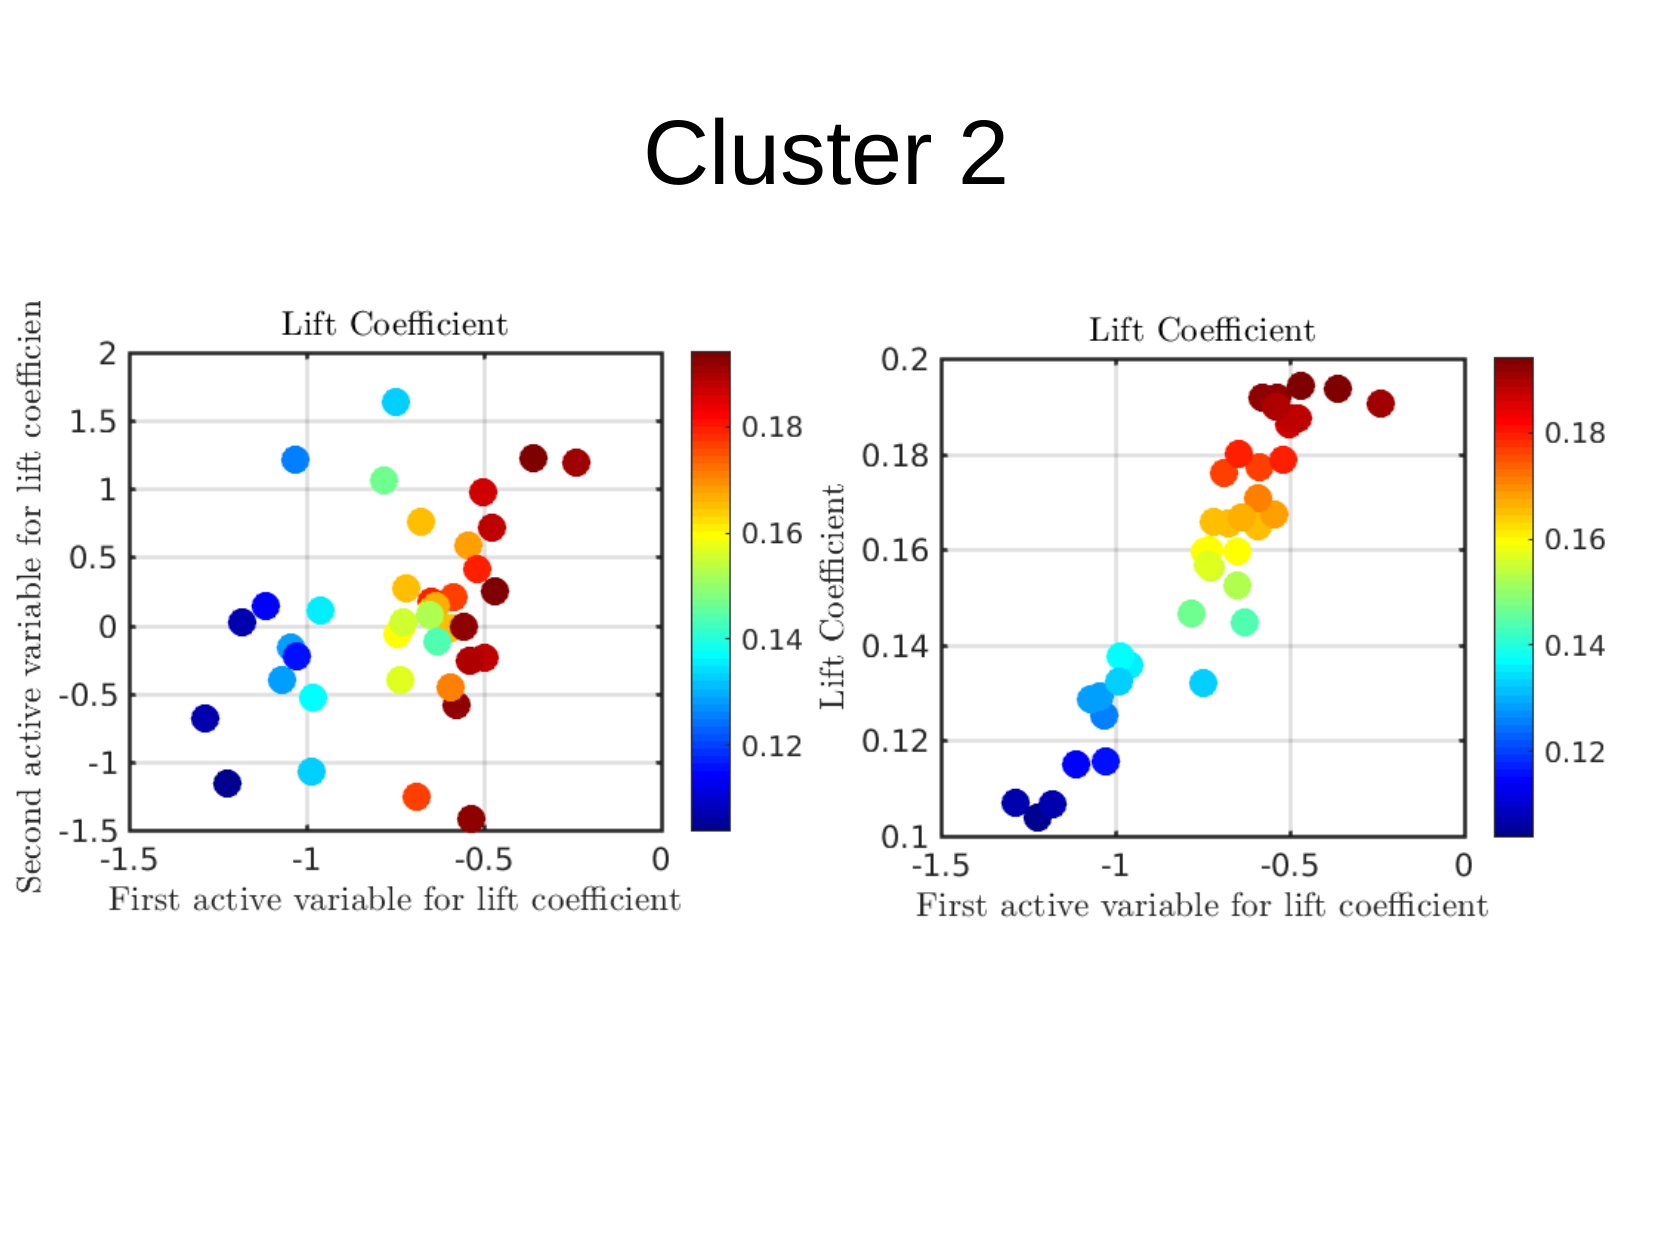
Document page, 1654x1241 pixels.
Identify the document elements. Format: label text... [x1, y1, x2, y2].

title Cluster 2 [82, 49, 1571, 257]
picture [11, 301, 1642, 928]
